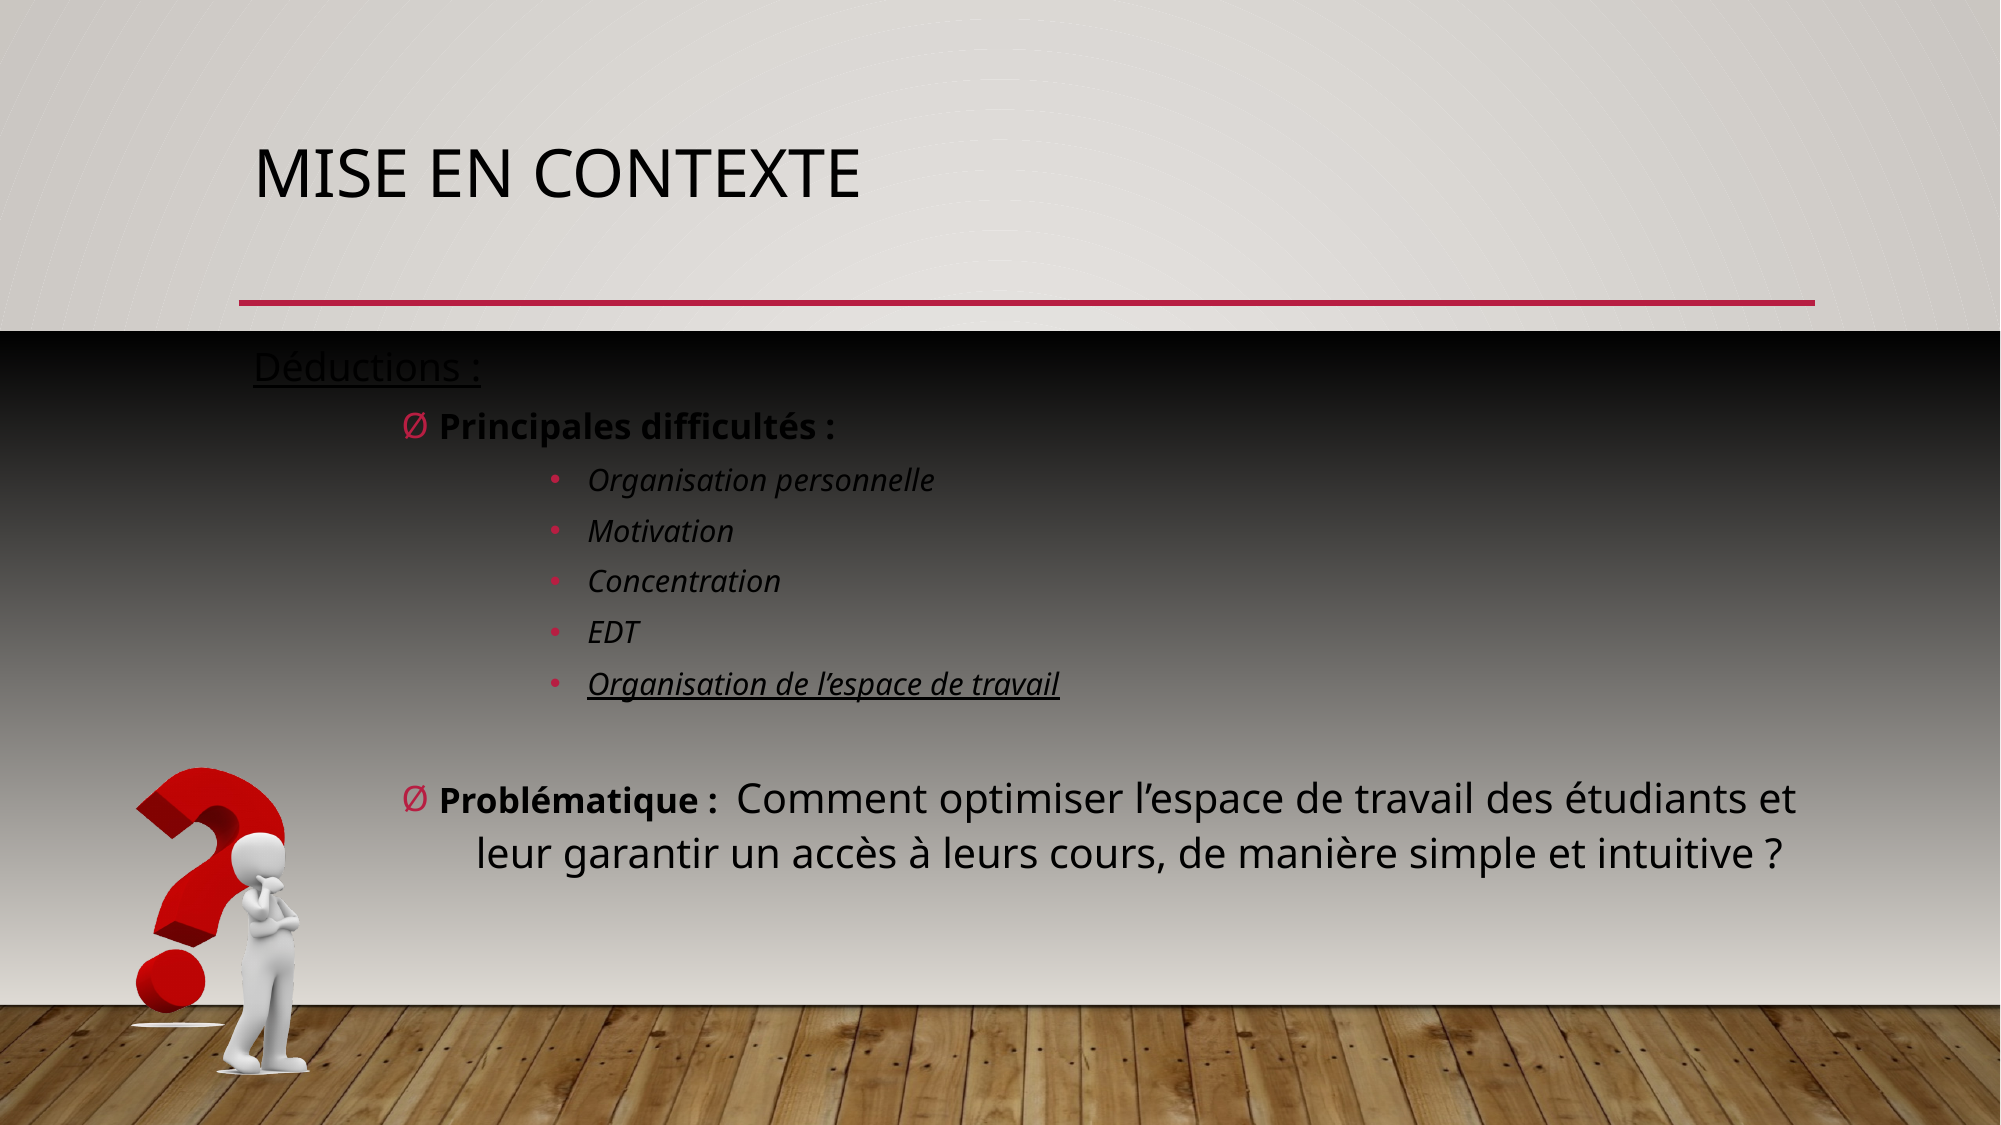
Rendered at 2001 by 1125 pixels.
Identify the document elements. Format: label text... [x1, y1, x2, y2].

list Déductions : Principales difficultés : Organisation personnelle Motivation Concentration EDT Organisation de l’espace de travail Problématique : Comment optimiser l’espace de travail des étudiants et leur garantir un accès à leurs cours, de manière simple et intuitive ? [238, 330, 1814, 897]
picture [43, 735, 433, 1125]
title Mise en contexte [238, 131, 1814, 305]
